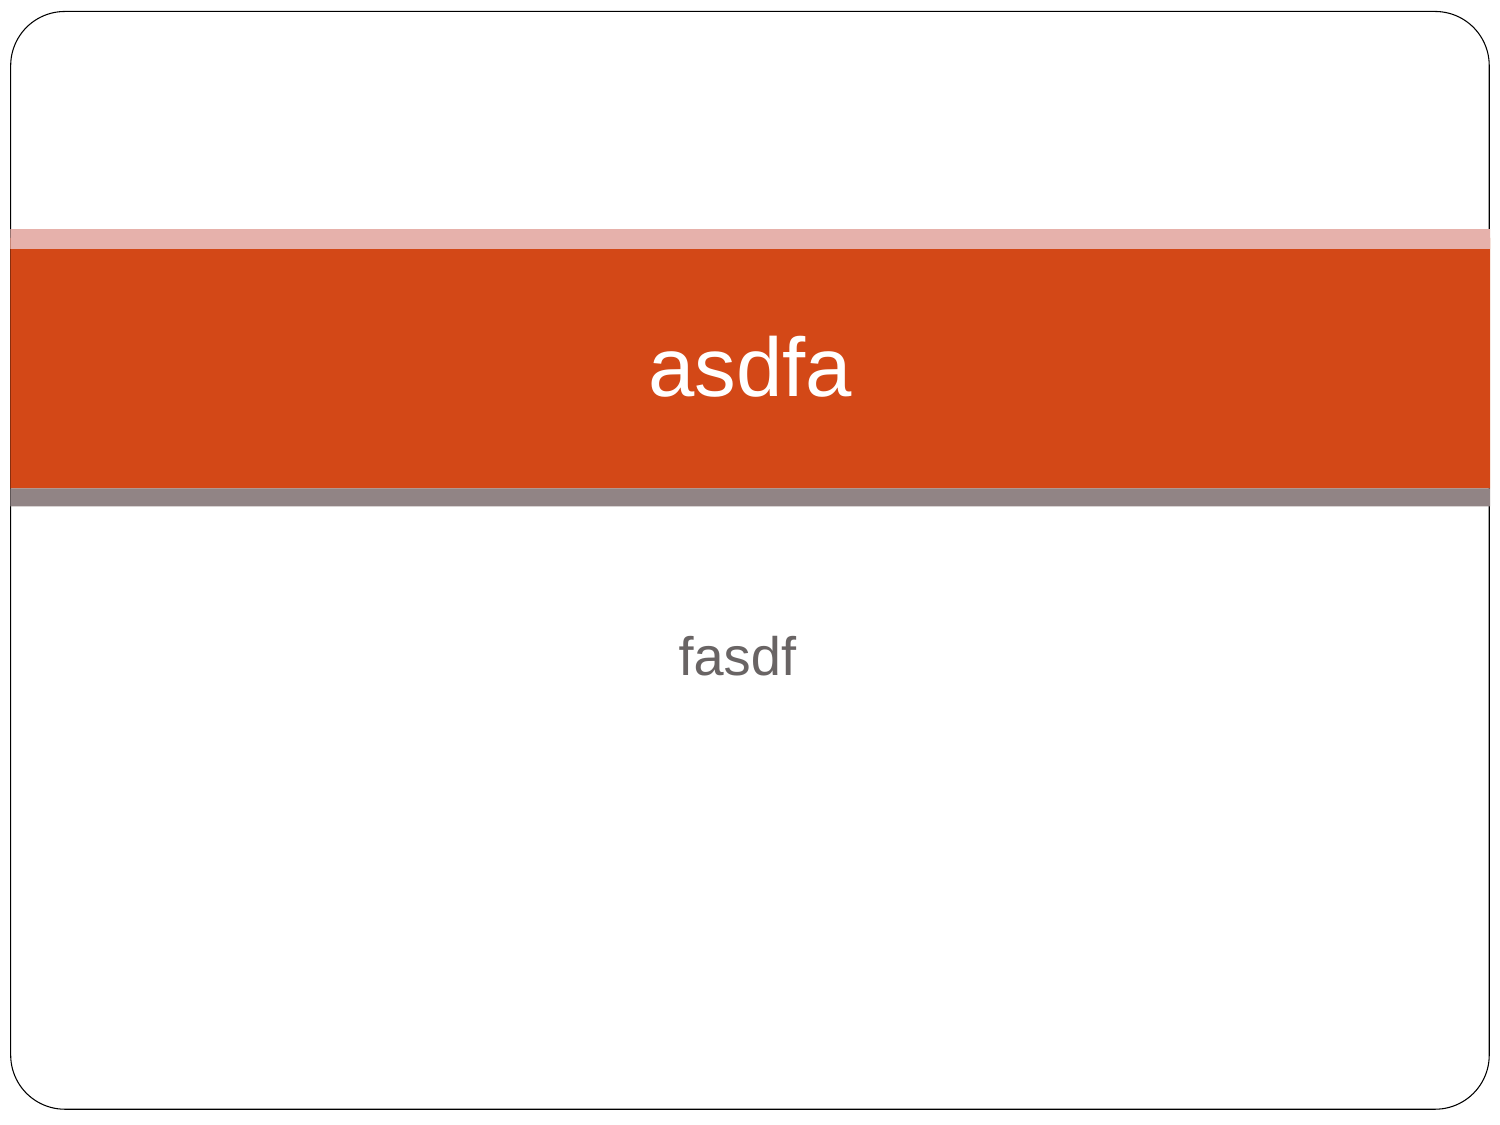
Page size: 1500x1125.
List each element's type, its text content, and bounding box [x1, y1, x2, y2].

title asdfa [75, 247, 1425, 489]
subtitle fasdf [212, 524, 1263, 788]
